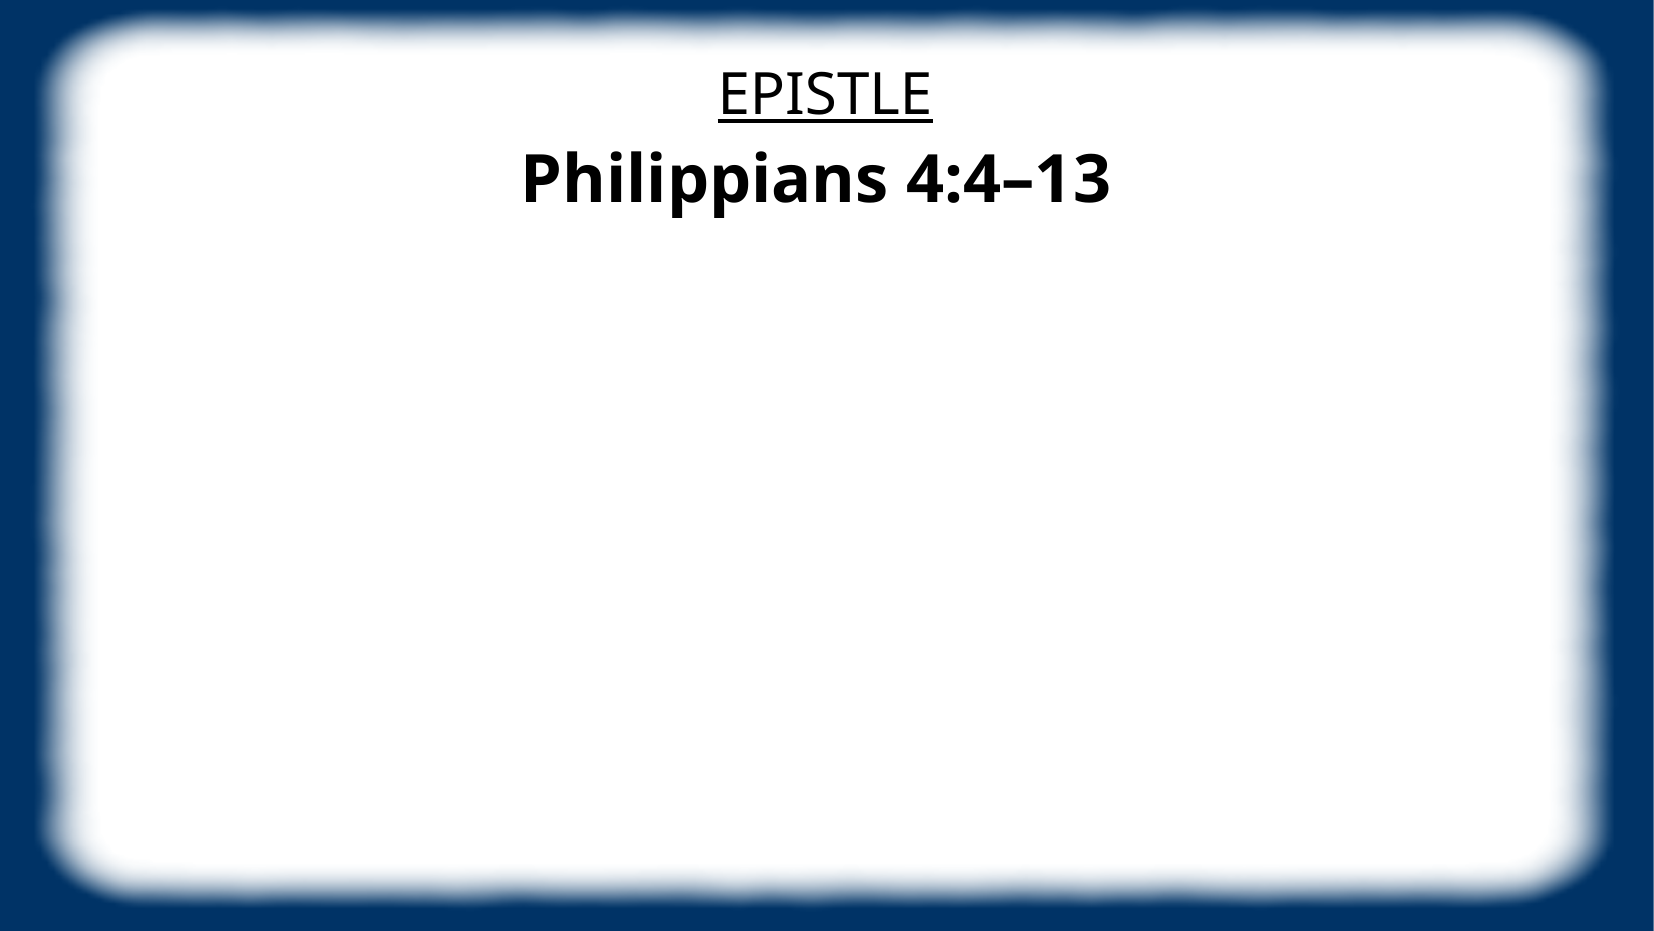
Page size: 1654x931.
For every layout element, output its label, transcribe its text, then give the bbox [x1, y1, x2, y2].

text_box EPISTLE Philippians 4:4–13 [90, 45, 1561, 226]
picture [0, 0, 1654, 931]
